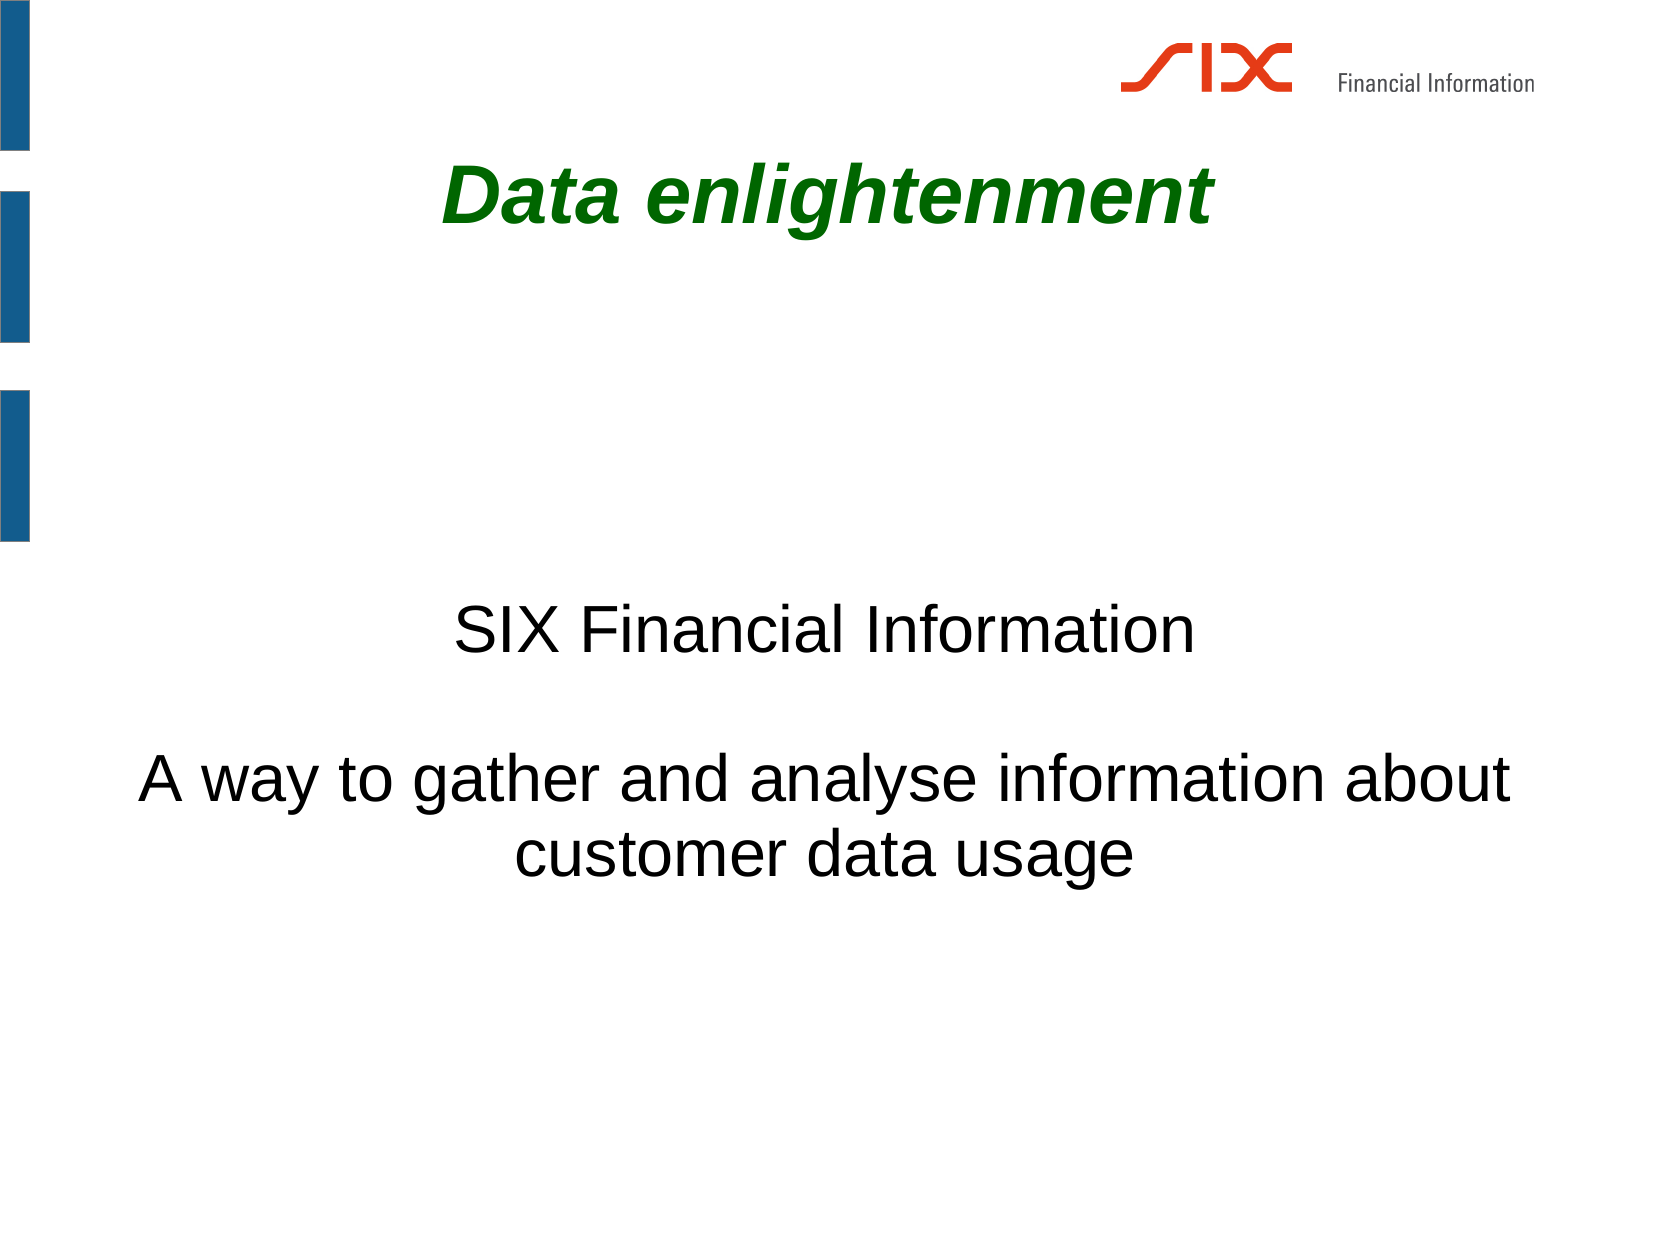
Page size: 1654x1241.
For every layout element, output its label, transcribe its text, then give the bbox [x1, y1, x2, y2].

subtitle SIX Financial Information A way to gather and analyse information about customer data usage [134, 350, 1516, 1133]
title Data enlightenment [121, 91, 1534, 299]
picture [1121, 43, 1534, 91]
